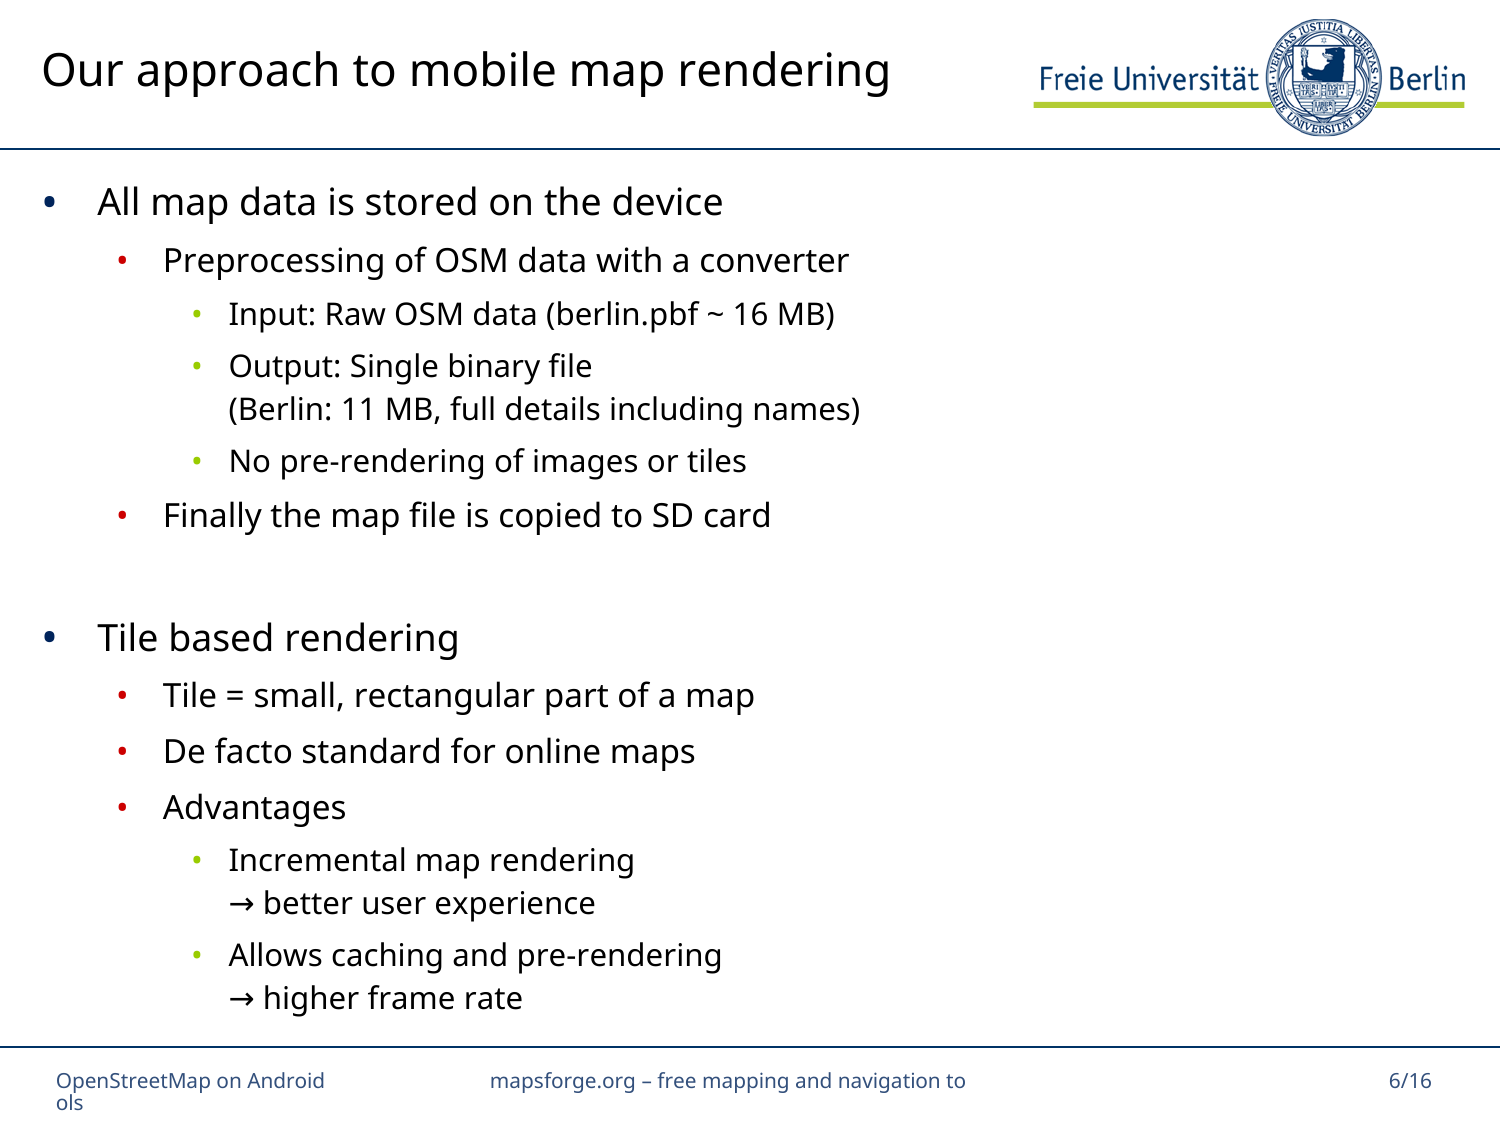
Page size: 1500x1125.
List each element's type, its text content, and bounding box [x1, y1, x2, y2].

picture [1033, 19, 1470, 137]
list All map data is stored on the device Preprocessing of OSM data with a converter Input: Raw OSM data (berlin.pbf ~ 16 MB) Output: Single binary file (Berlin: 11 MB, full details including names) No pre-rendering of images or tiles Finally the map file is copied to SD card Tile based rendering Tile = small, rectangular part of a map De facto standard for online maps Advantages Incremental map rendering → better user experience Allows caching and pre-rendering → higher frame rate [41, 175, 1447, 941]
title Our approach to mobile map rendering [41, 0, 1016, 138]
